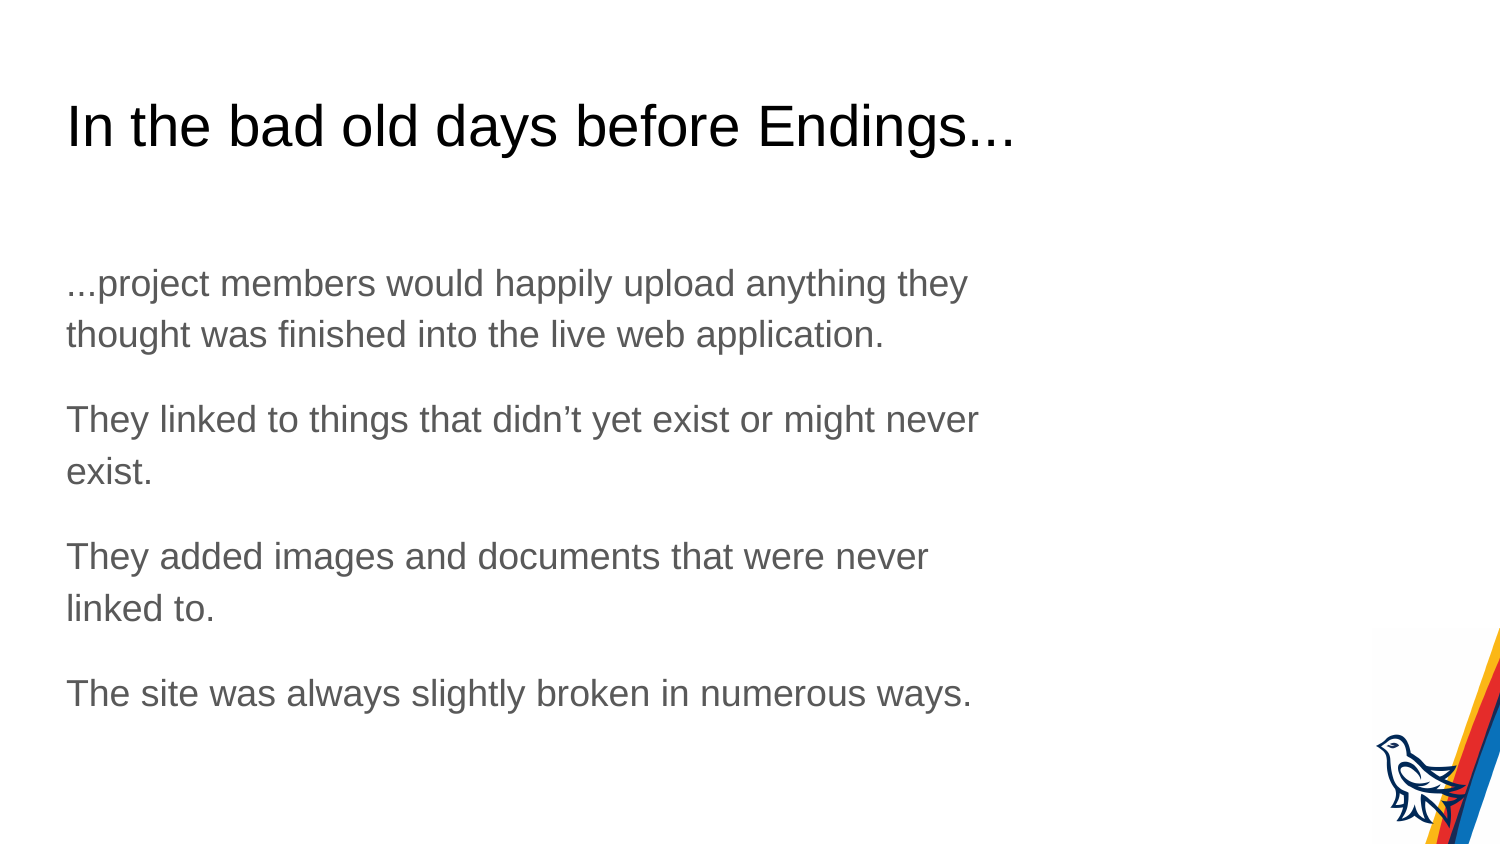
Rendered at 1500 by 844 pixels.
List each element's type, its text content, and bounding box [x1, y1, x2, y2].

picture [1372, 628, 1500, 844]
title In the bad old days before Endings... [51, 72, 1449, 167]
list ...project members would happily upload anything they thought was finished into the live web application. They linked to things that didn’t yet exist or might never exist. They added images and documents that were never linked to. The site was always slightly broken in numerous ways. [51, 236, 1040, 747]
